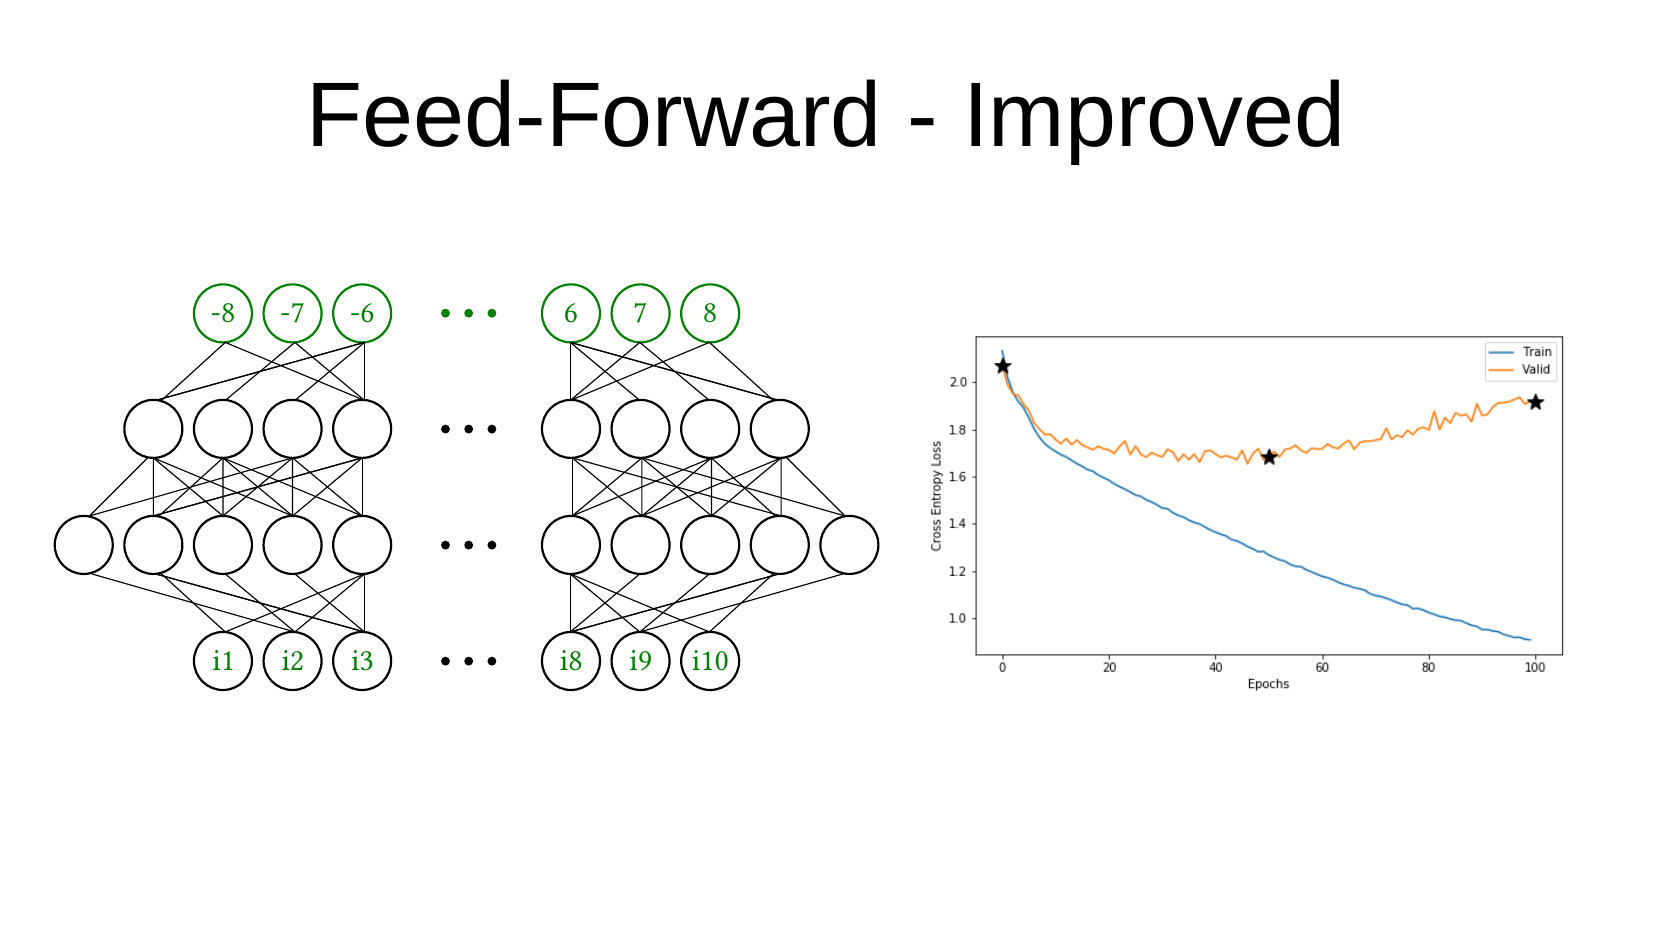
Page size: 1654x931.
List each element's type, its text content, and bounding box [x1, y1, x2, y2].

title Feed-Forward - Improved [82, 37, 1571, 193]
picture [9, 239, 1638, 736]
